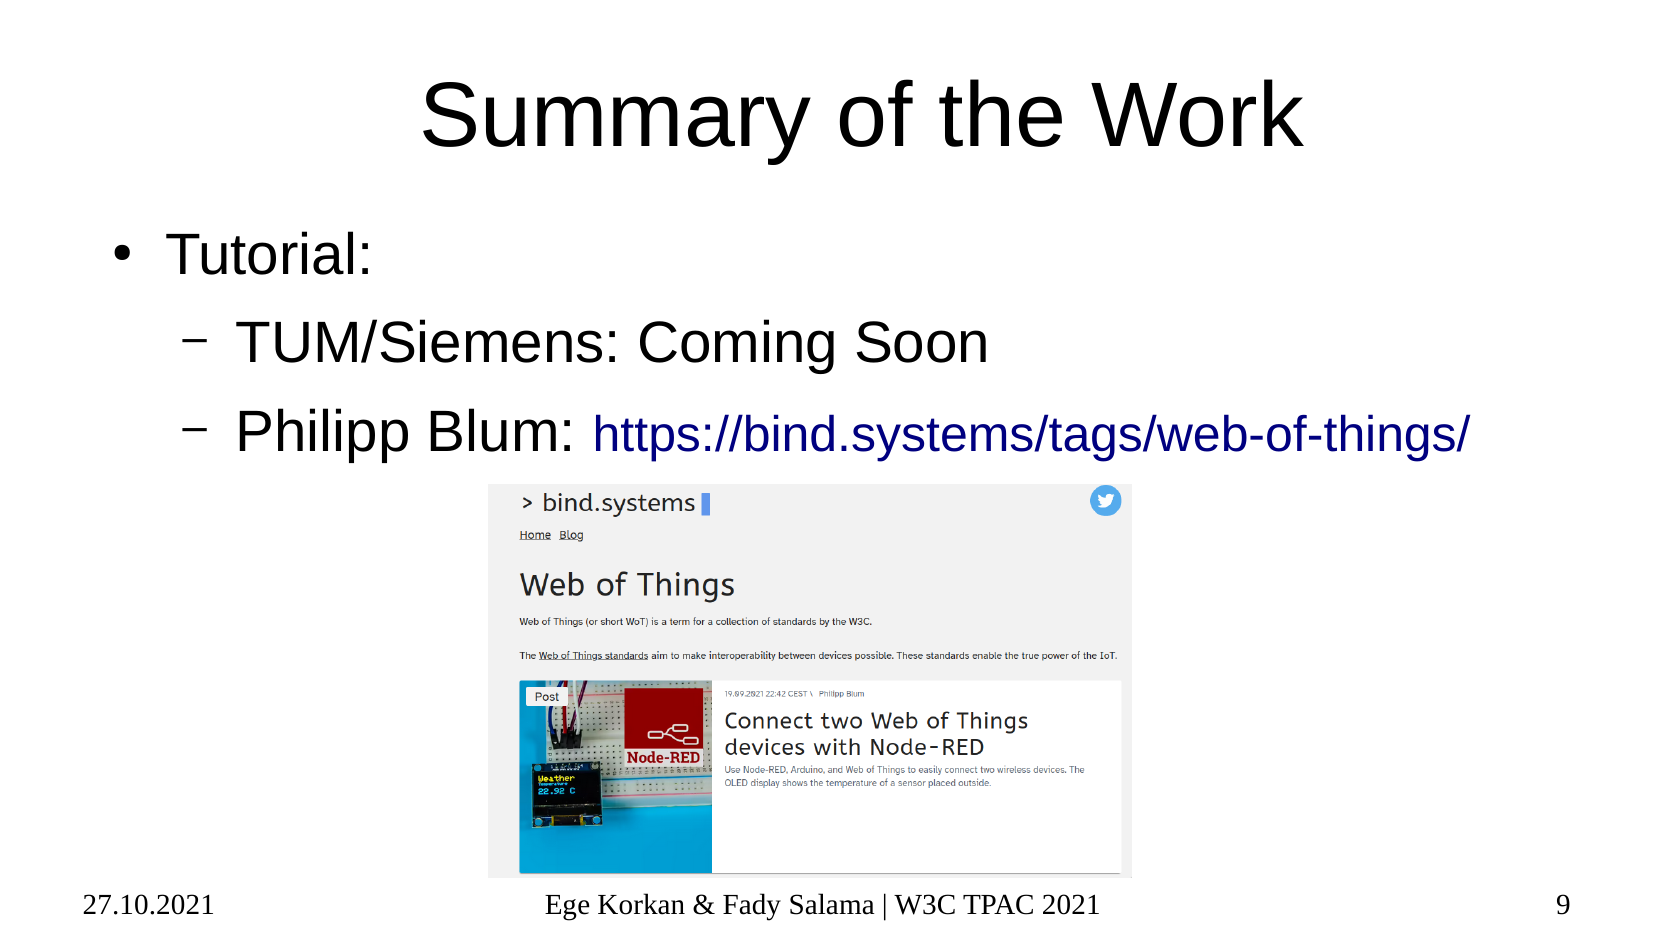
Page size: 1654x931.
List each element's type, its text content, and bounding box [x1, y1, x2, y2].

title Summary of the Work [82, 37, 1571, 193]
picture [488, 484, 1132, 878]
list Tutorial: TUM/Siemens: Coming Soon Philipp Blum: https://bind.systems/tags/web-of-things/ [94, 221, 1583, 761]
